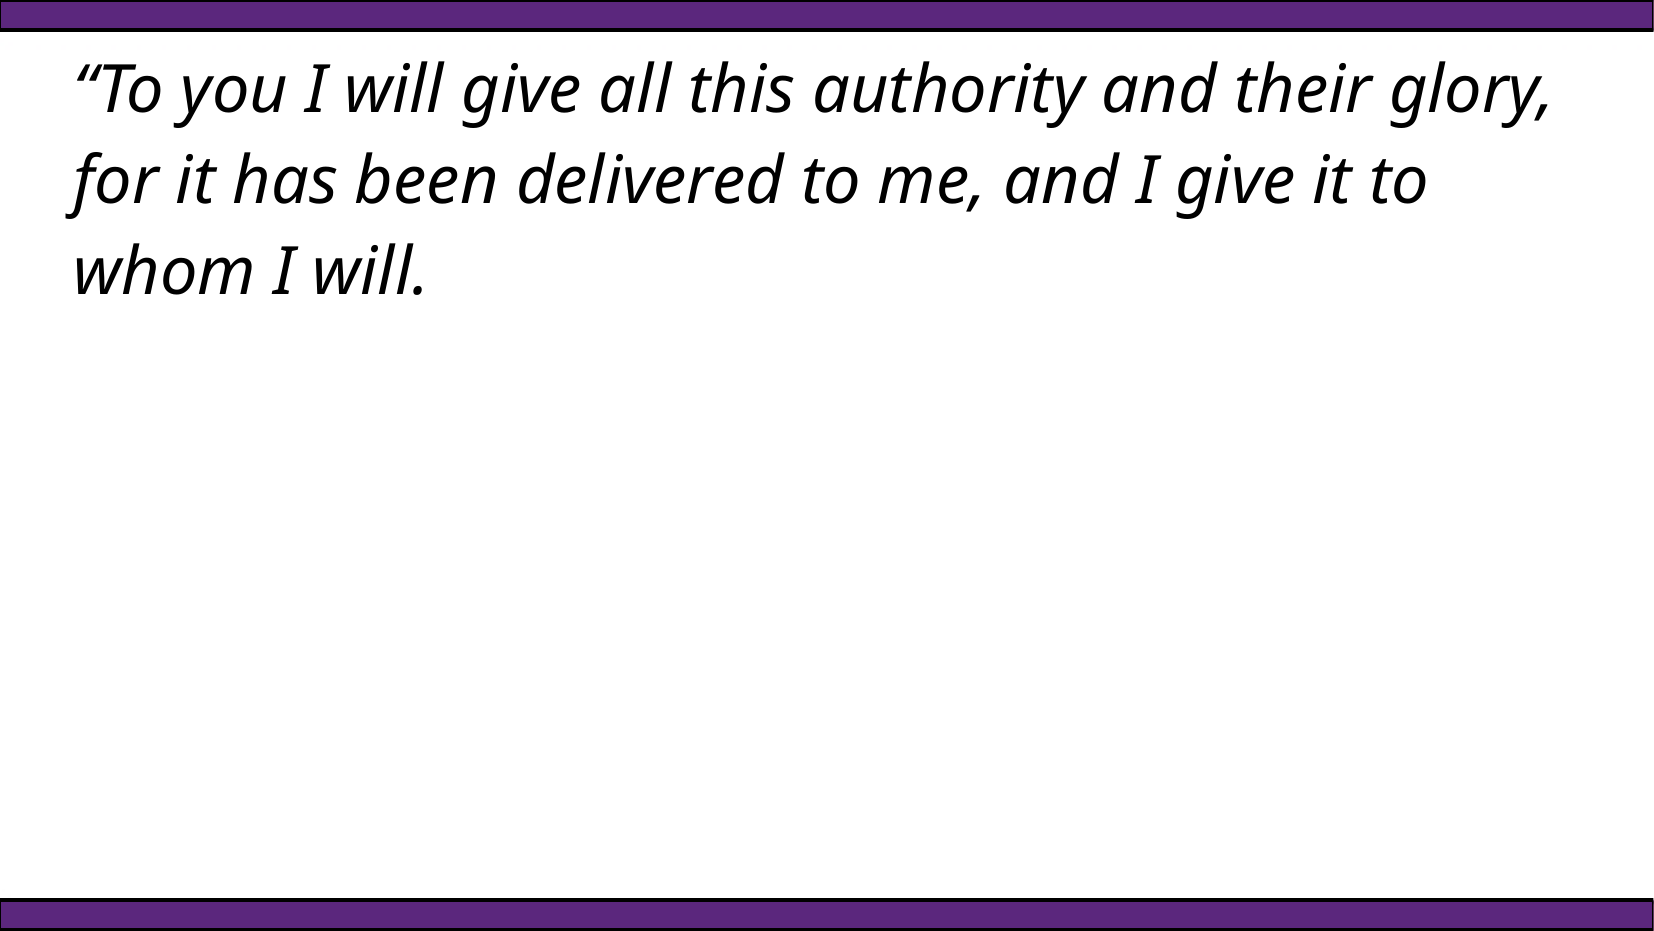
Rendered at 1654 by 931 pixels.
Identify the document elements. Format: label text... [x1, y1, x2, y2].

text_box [0, 0, 1654, 31]
text_box [0, 900, 1654, 931]
text_box “To you I will give all this authority and their glory, for it has been delivered to me, and I give it to whom I will. [58, 34, 1589, 346]
picture [0, 31, 1654, 900]
